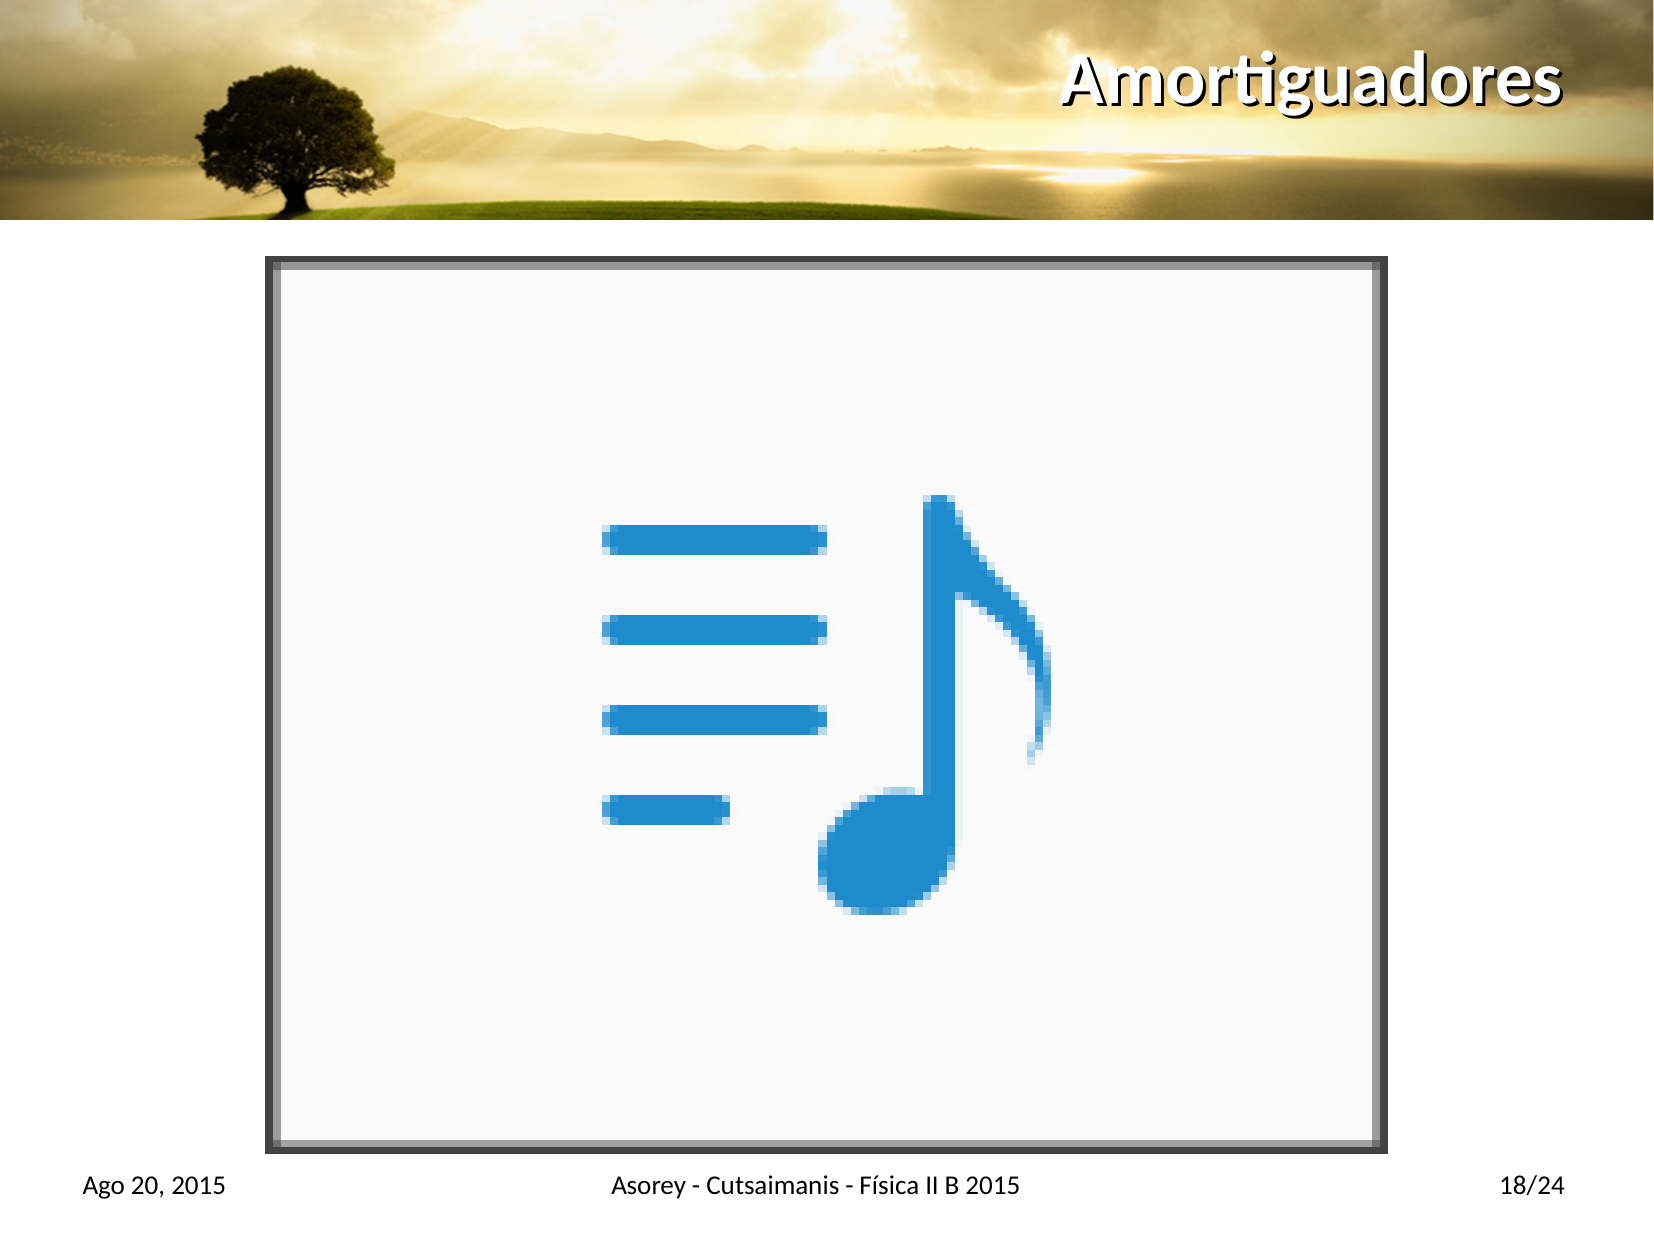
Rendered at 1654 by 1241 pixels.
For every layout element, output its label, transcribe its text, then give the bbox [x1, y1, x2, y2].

picture [0, 0, 1654, 220]
title Amortiguadores [75, 19, 1564, 151]
text_box [264, 255, 1390, 1156]
